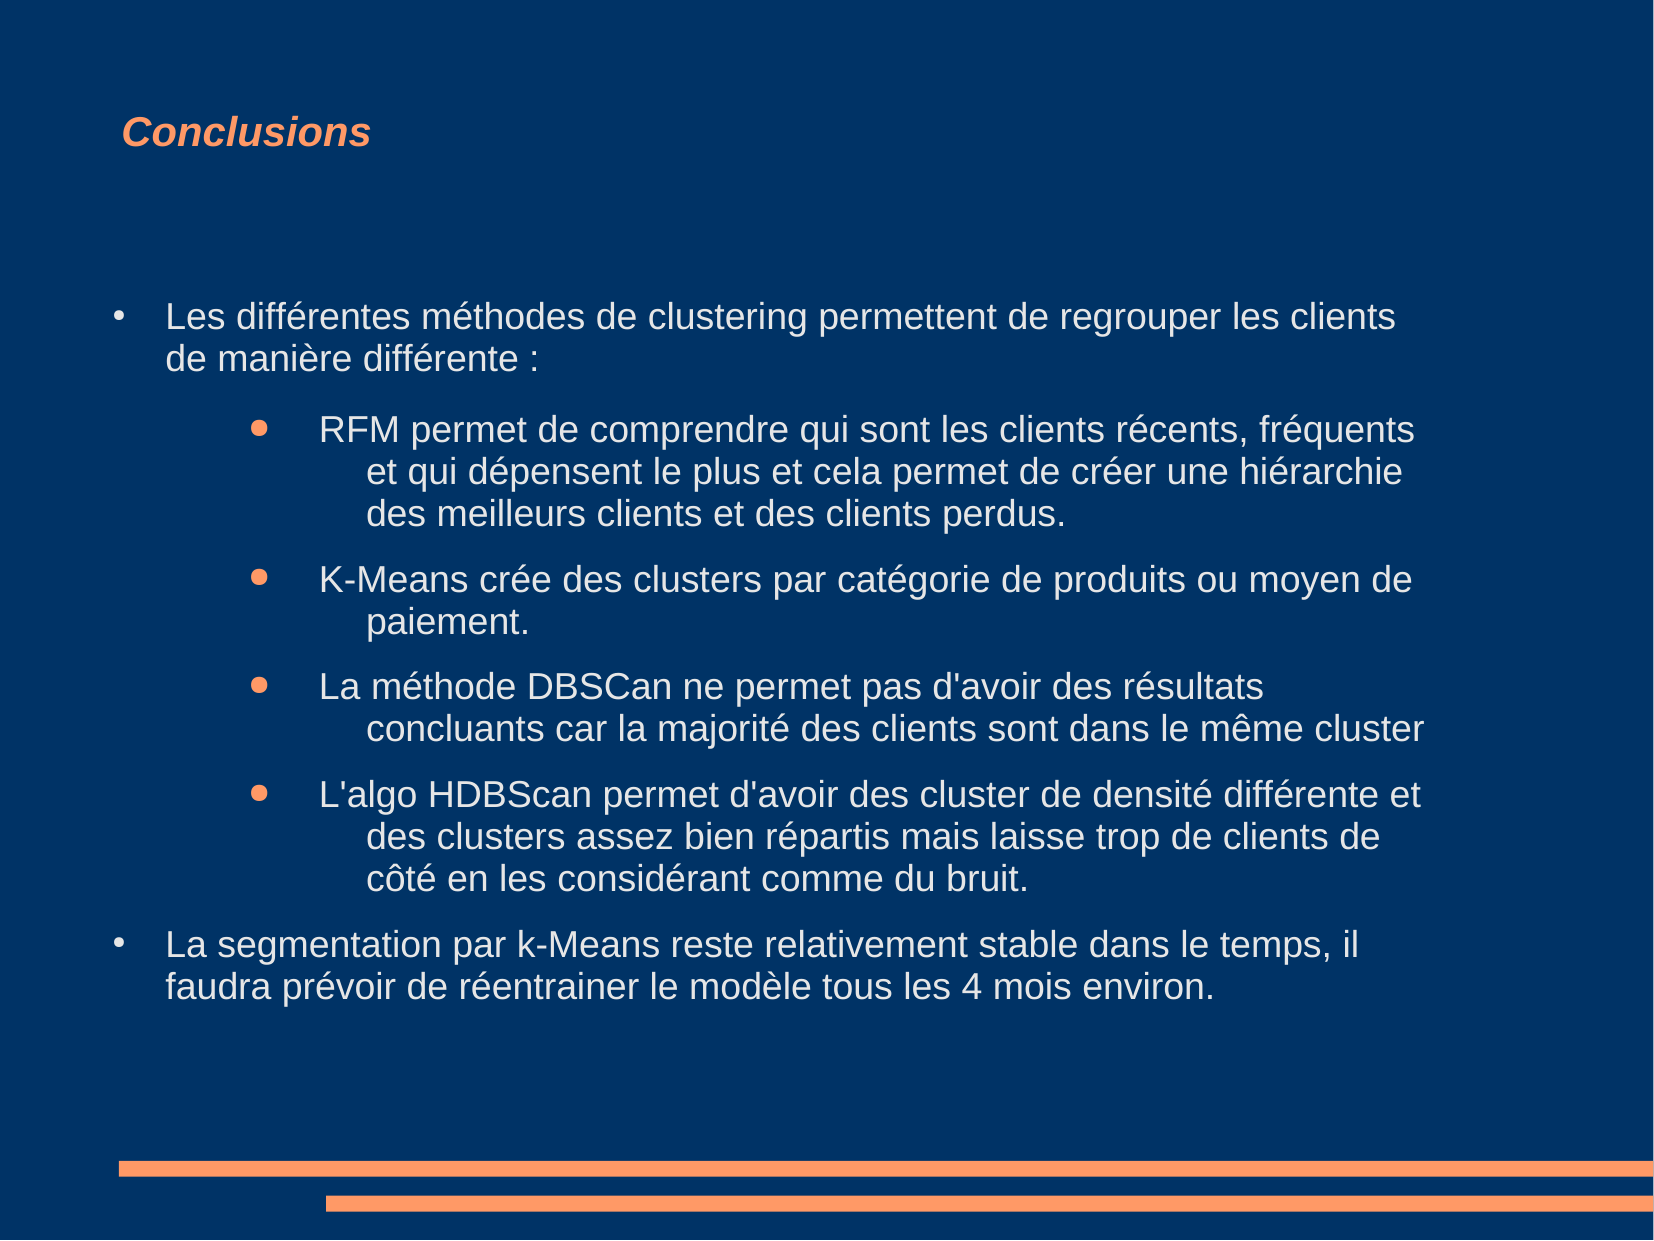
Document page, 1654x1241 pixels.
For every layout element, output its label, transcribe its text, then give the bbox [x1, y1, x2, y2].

list Les différentes méthodes de clustering permettent de regrouper les clients de manière différente : RFM permet de comprendre qui sont les clients récents, fréquents et qui dépensent le plus et cela permet de créer une hiérarchie des meilleurs clients et des clients perdus. K-Means crée des clusters par catégorie de produits ou moyen de paiement. La méthode DBSCan ne permet pas d'avoir des résultats concluants car la majorité des clients sont dans le même cluster L'algo HDBScan permet d'avoir des cluster de densité différente et des clusters assez bien répartis mais laisse trop de clients de côté en les considérant comme du bruit. La segmentation par k-Means reste relativement stable dans le temps, il faudra prévoir de réentrainer le modèle tous les 4 mois environ. [94, 295, 1430, 1163]
title Conclusions [121, 57, 1534, 207]
